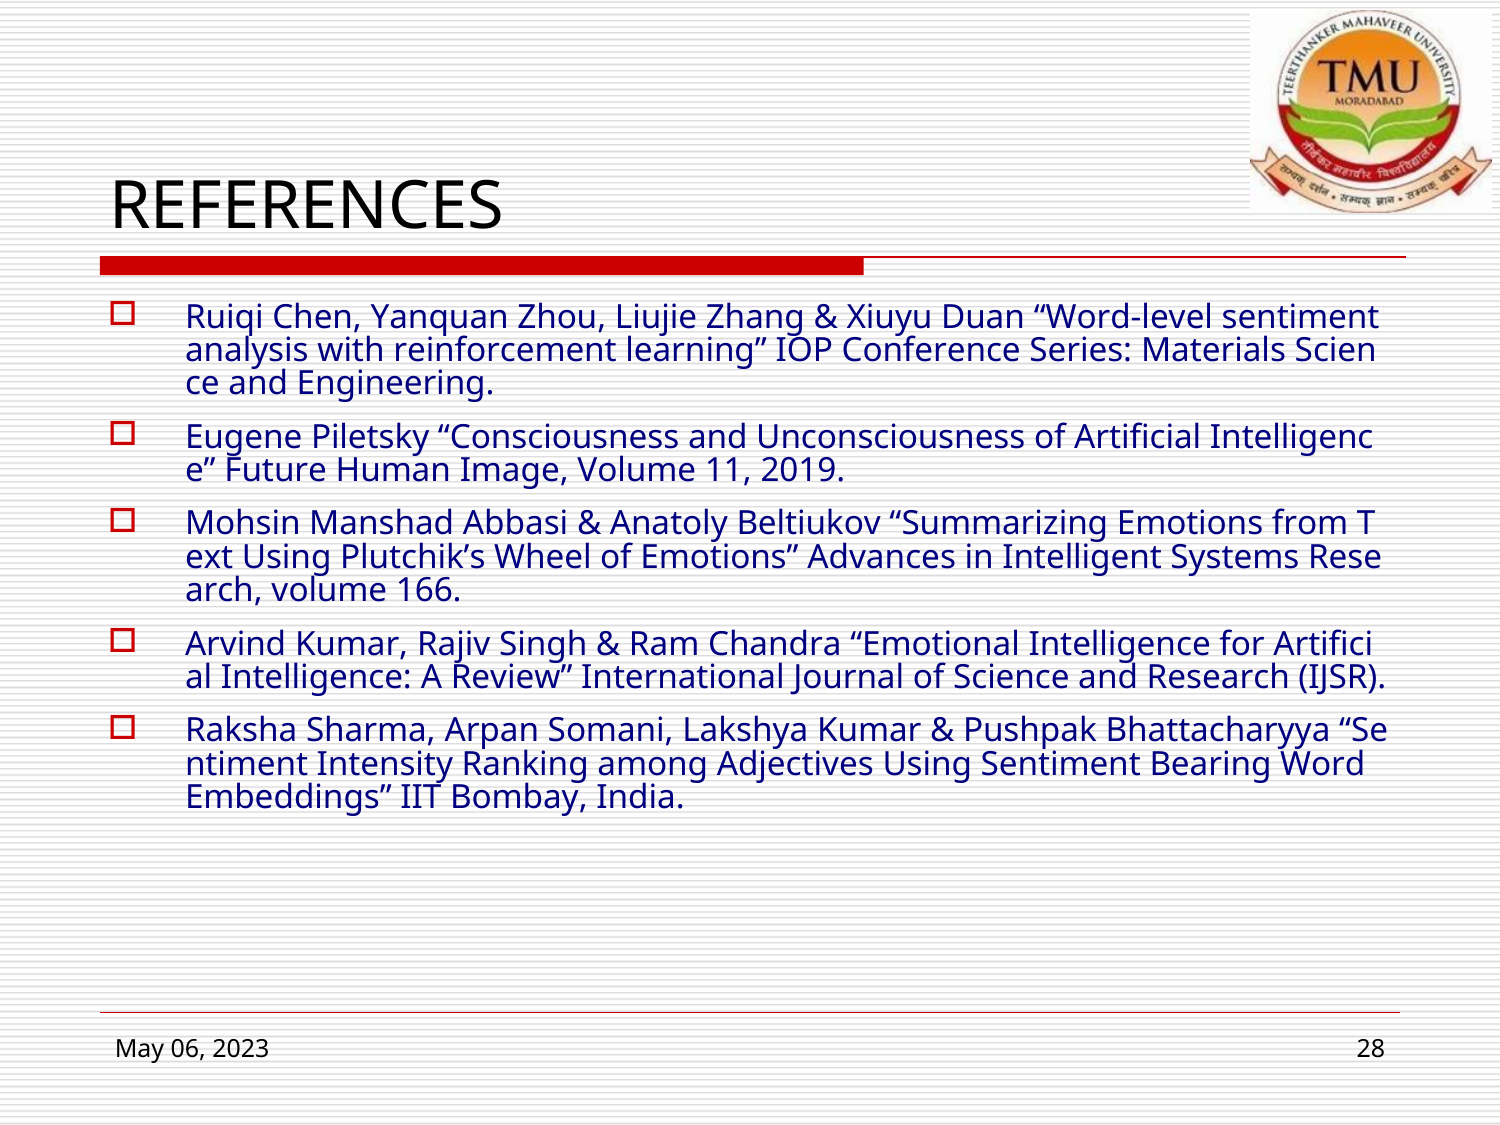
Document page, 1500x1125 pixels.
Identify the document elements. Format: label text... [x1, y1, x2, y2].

text_box May 06, 2023 [99, 1024, 426, 1103]
picture [0, 0, 1500, 1125]
list Ruiqi Chen, Yanquan Zhou, Liujie Zhang & Xiuyu Duan “Word-level sentiment analysis with reinforcement learning” IOP Conference Series: Materials Science and Engineering. Eugene Piletsky “Consciousness and Unconsciousness of Artificial Intelligence” Future Human Image, Volume 11, 2019. Mohsin Manshad Abbasi & Anatoly Beltiukov “Summarizing Emotions from Text Using Plutchik’s Wheel of Emotions” Advances in Intelligent Systems Research, volume 166. Arvind Kumar, Rajiv Singh & Ram Chandra “Emotional Intelligence for Artificial Intelligence: A Review” International Journal of Science and Research (IJSR). Raksha Sharma, Arpan Somani, Lakshya Kumar & Pushpak Bhattacharyya “Sentiment Intensity Ranking among Adjectives Using Sentiment Bearing Word Embeddings” IIT Bombay, India. [92, 287, 1406, 988]
text_box <number> [1074, 1024, 1401, 1103]
title REFERENCES [94, 50, 1407, 250]
